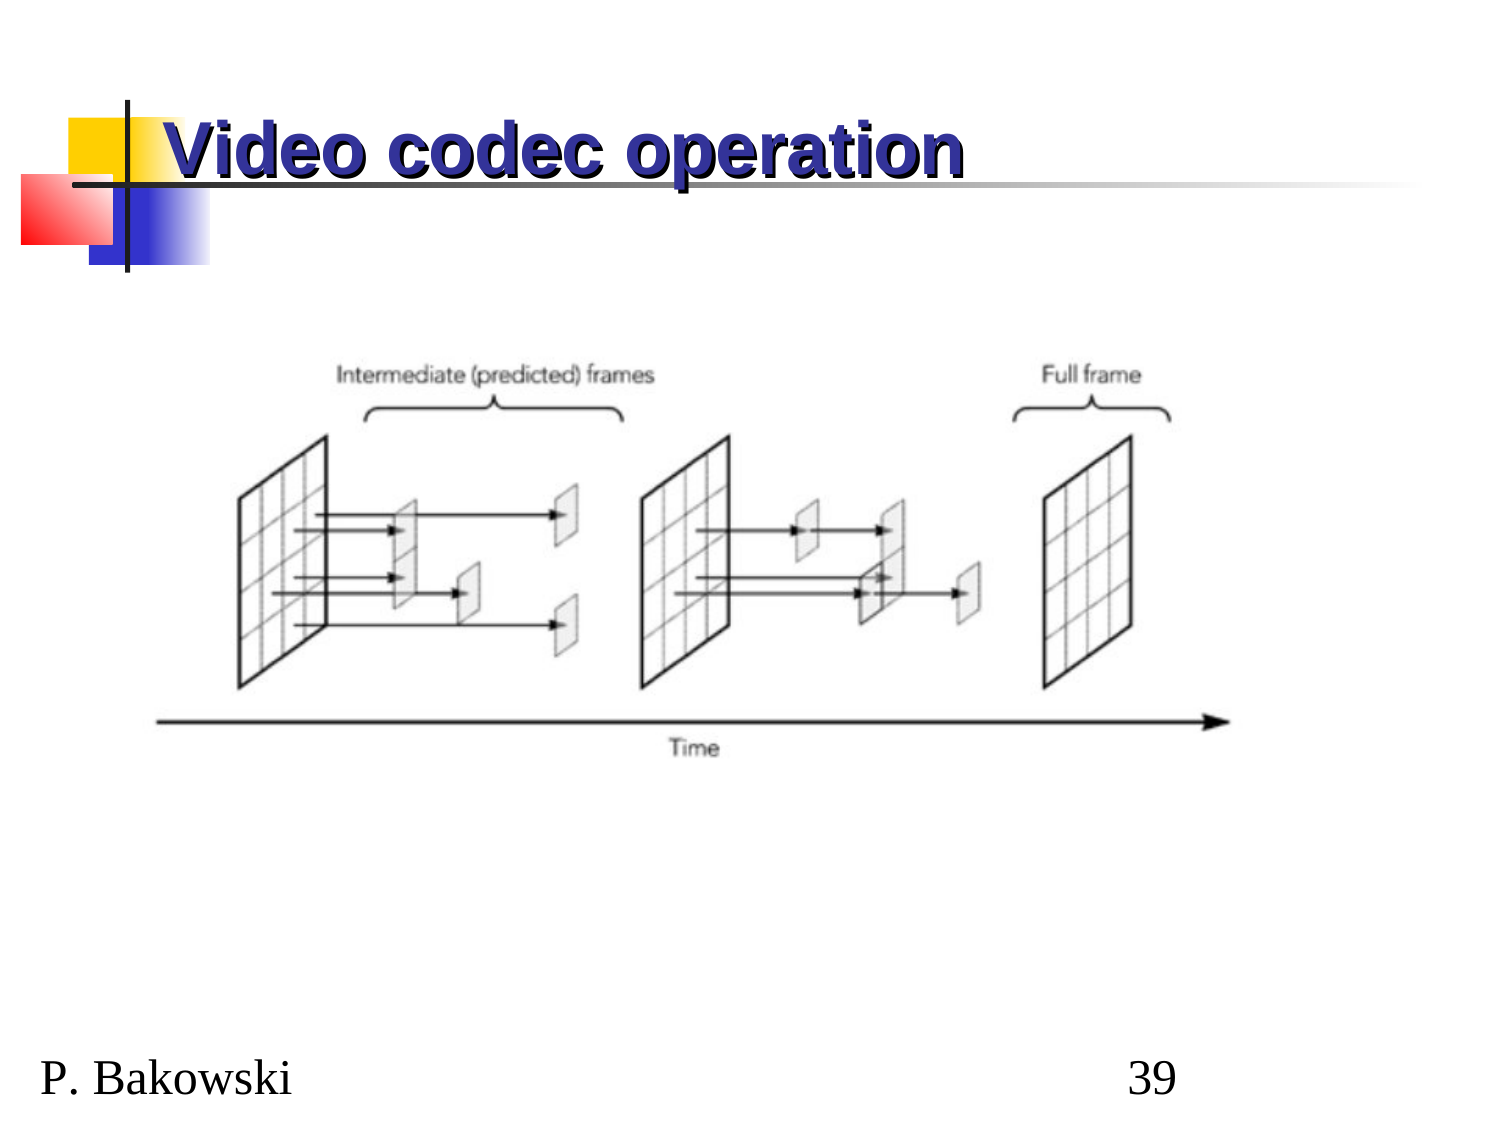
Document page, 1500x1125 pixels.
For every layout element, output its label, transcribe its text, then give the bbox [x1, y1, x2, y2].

title Video codec operation [147, 92, 1500, 213]
picture [118, 320, 1247, 780]
